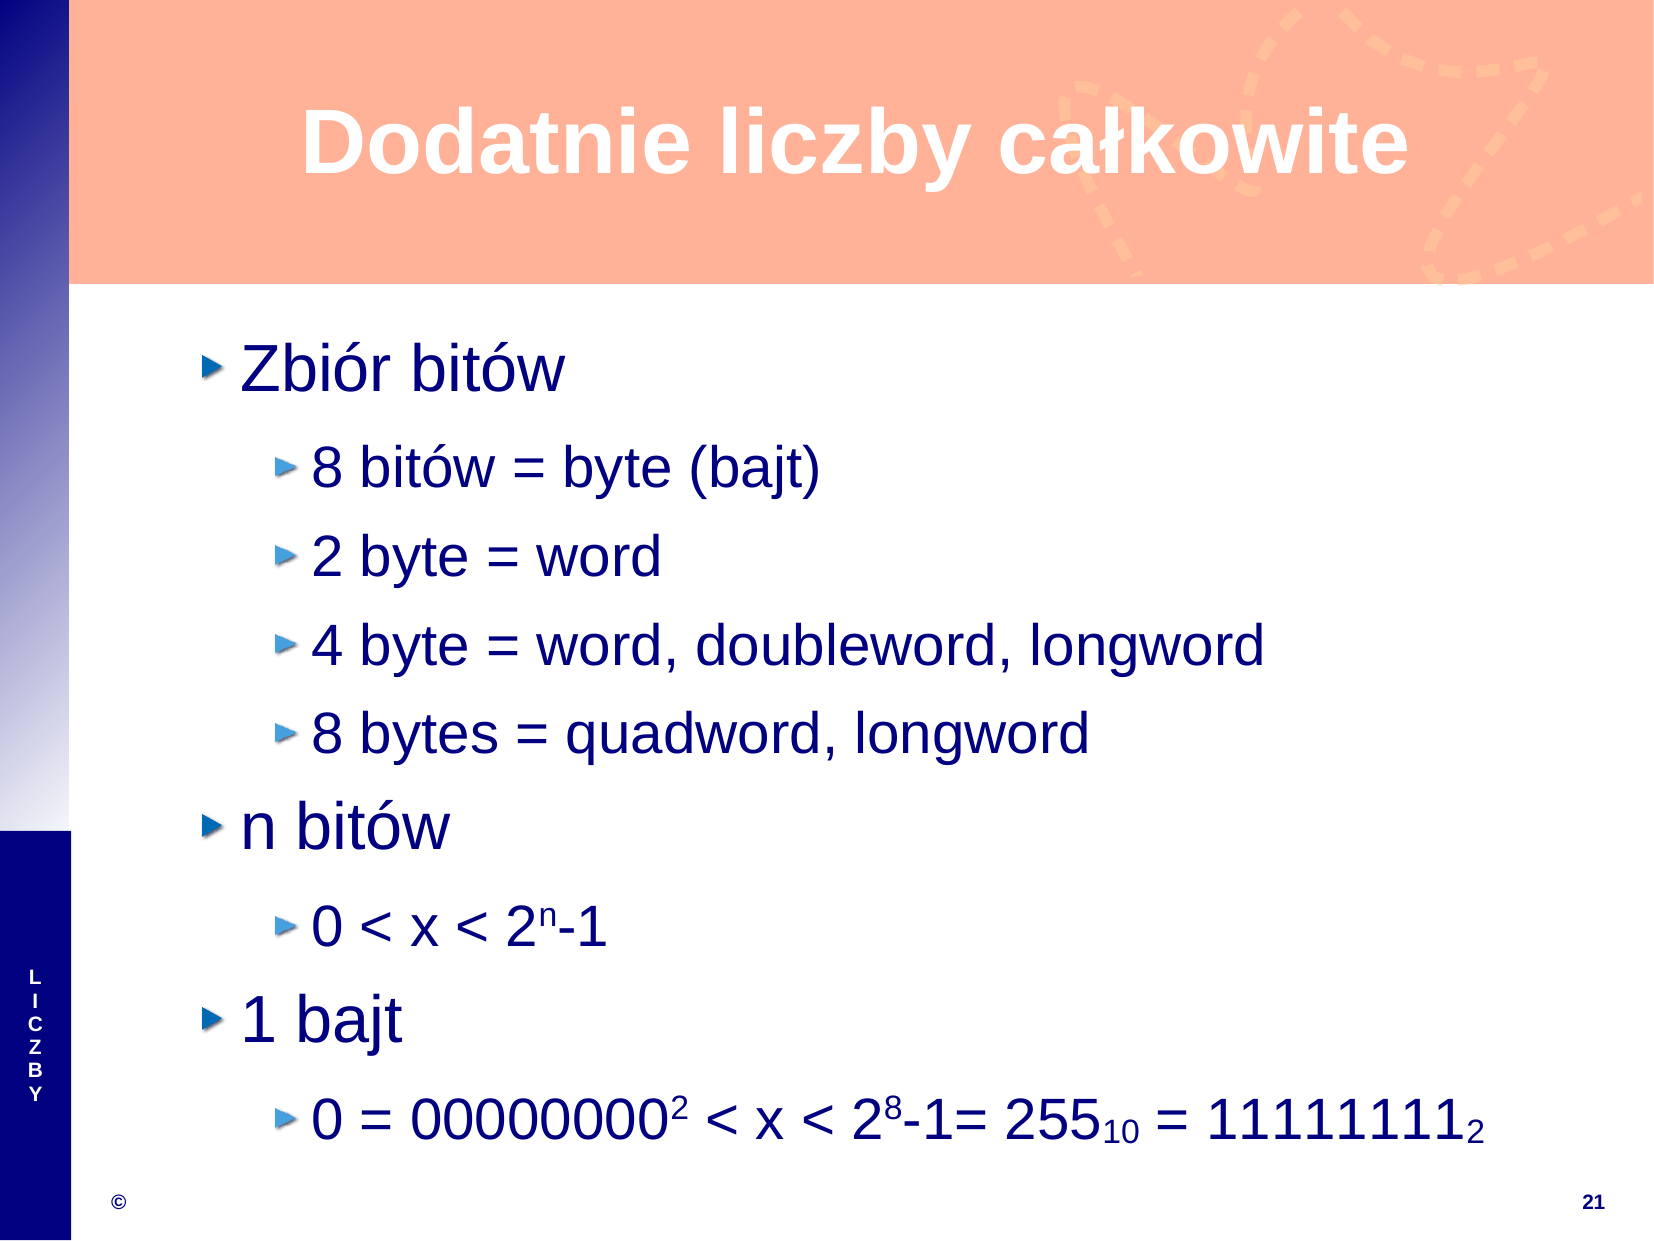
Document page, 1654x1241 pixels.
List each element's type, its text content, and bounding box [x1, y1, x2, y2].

text_box L I C Z B Y [0, 830, 71, 1241]
title Dodatnie liczby całkowite [96, 37, 1617, 246]
list Zbiór bitów 8 bitów = byte (bajt) 2 byte = word 4 byte = word, doubleword, longword 8 bytes = quadword, longword n bitów 0 < x < 2n-1 1 bajt 0 = 000000002 < x < 28-1= 25510 = 111111112 [169, 330, 1582, 1176]
